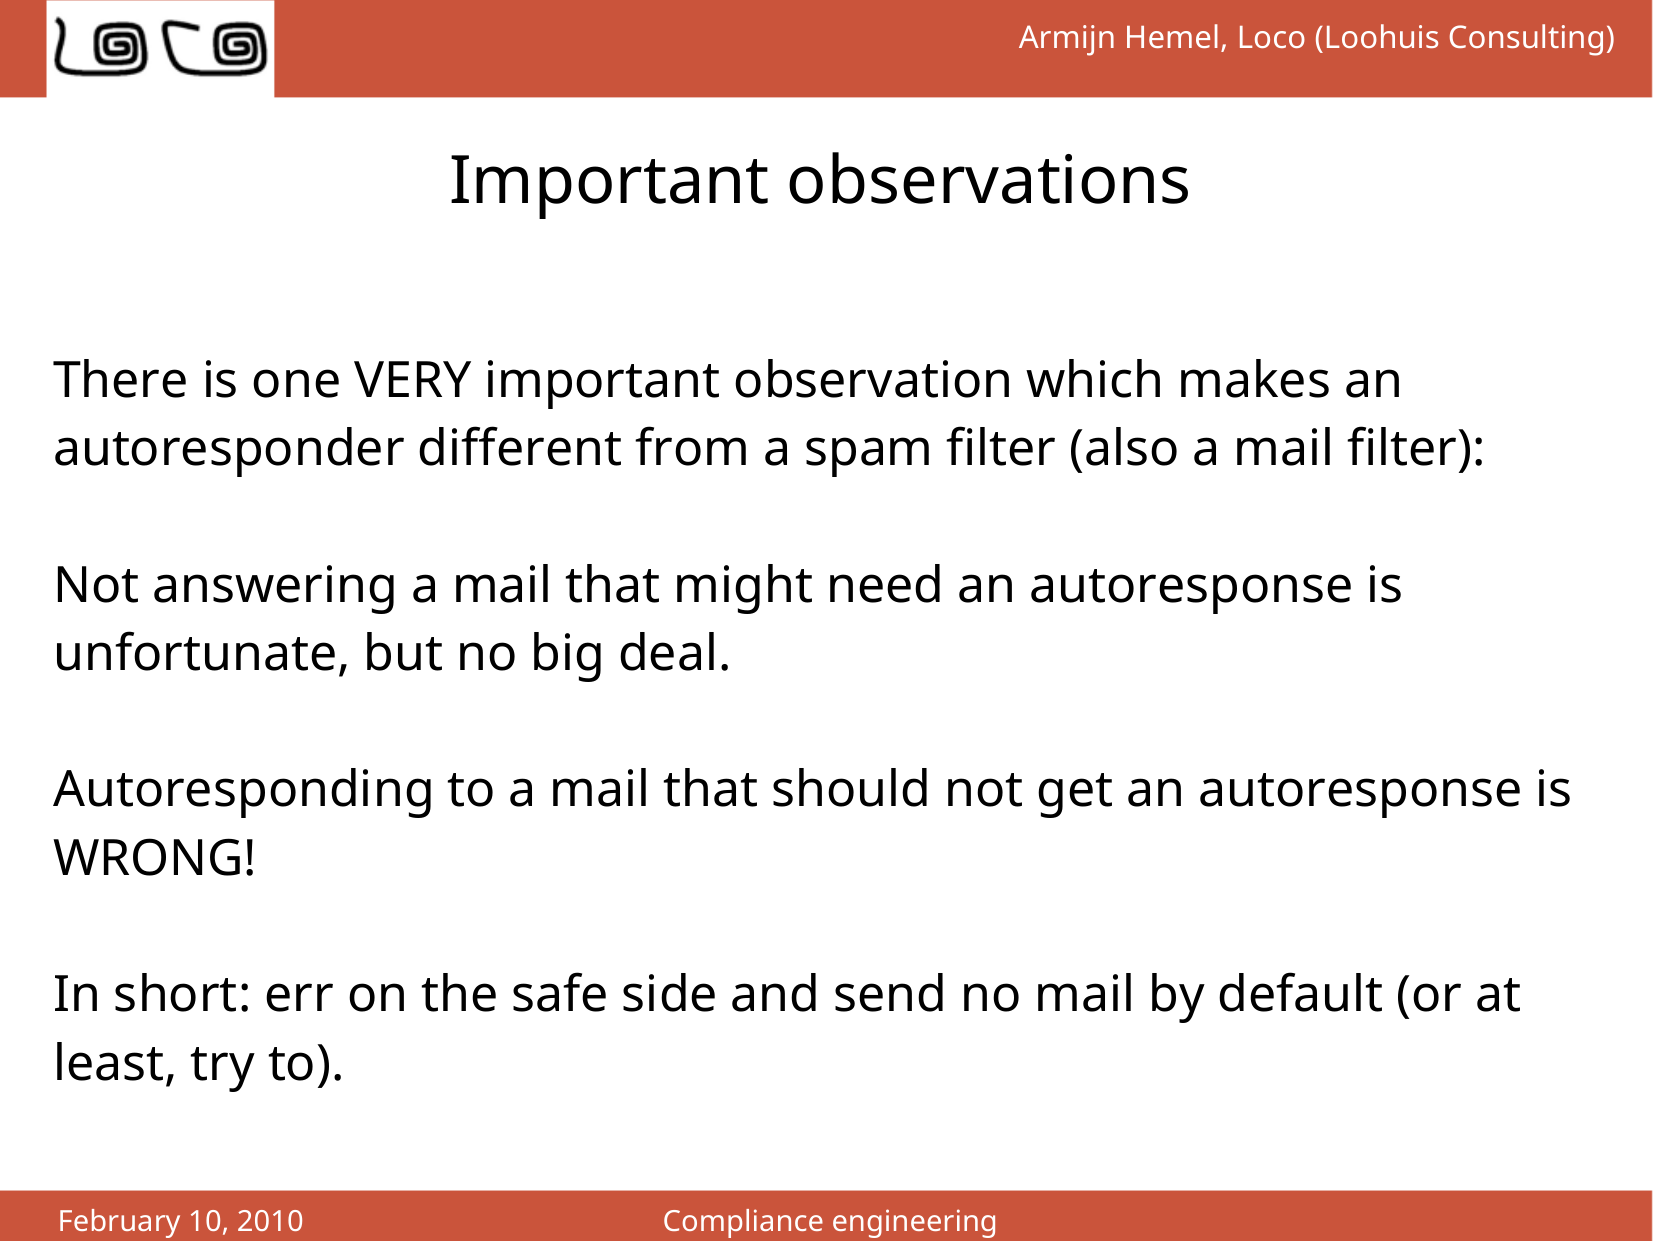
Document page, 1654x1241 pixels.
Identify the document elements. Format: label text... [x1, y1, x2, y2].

title Important observations [47, 125, 1595, 229]
subtitle There is one VERY important observation which makes an autoresponder different from a spam filter (also a mail filter): Not answering a mail that might need an autoresponse is unfortunate, but no big deal. Autoresponding to a mail that should not get an autoresponse is WRONG! In short: err on the safe side and send no mail by default (or at least, try to). [53, 265, 1595, 1173]
picture [0, 0, 1654, 1241]
